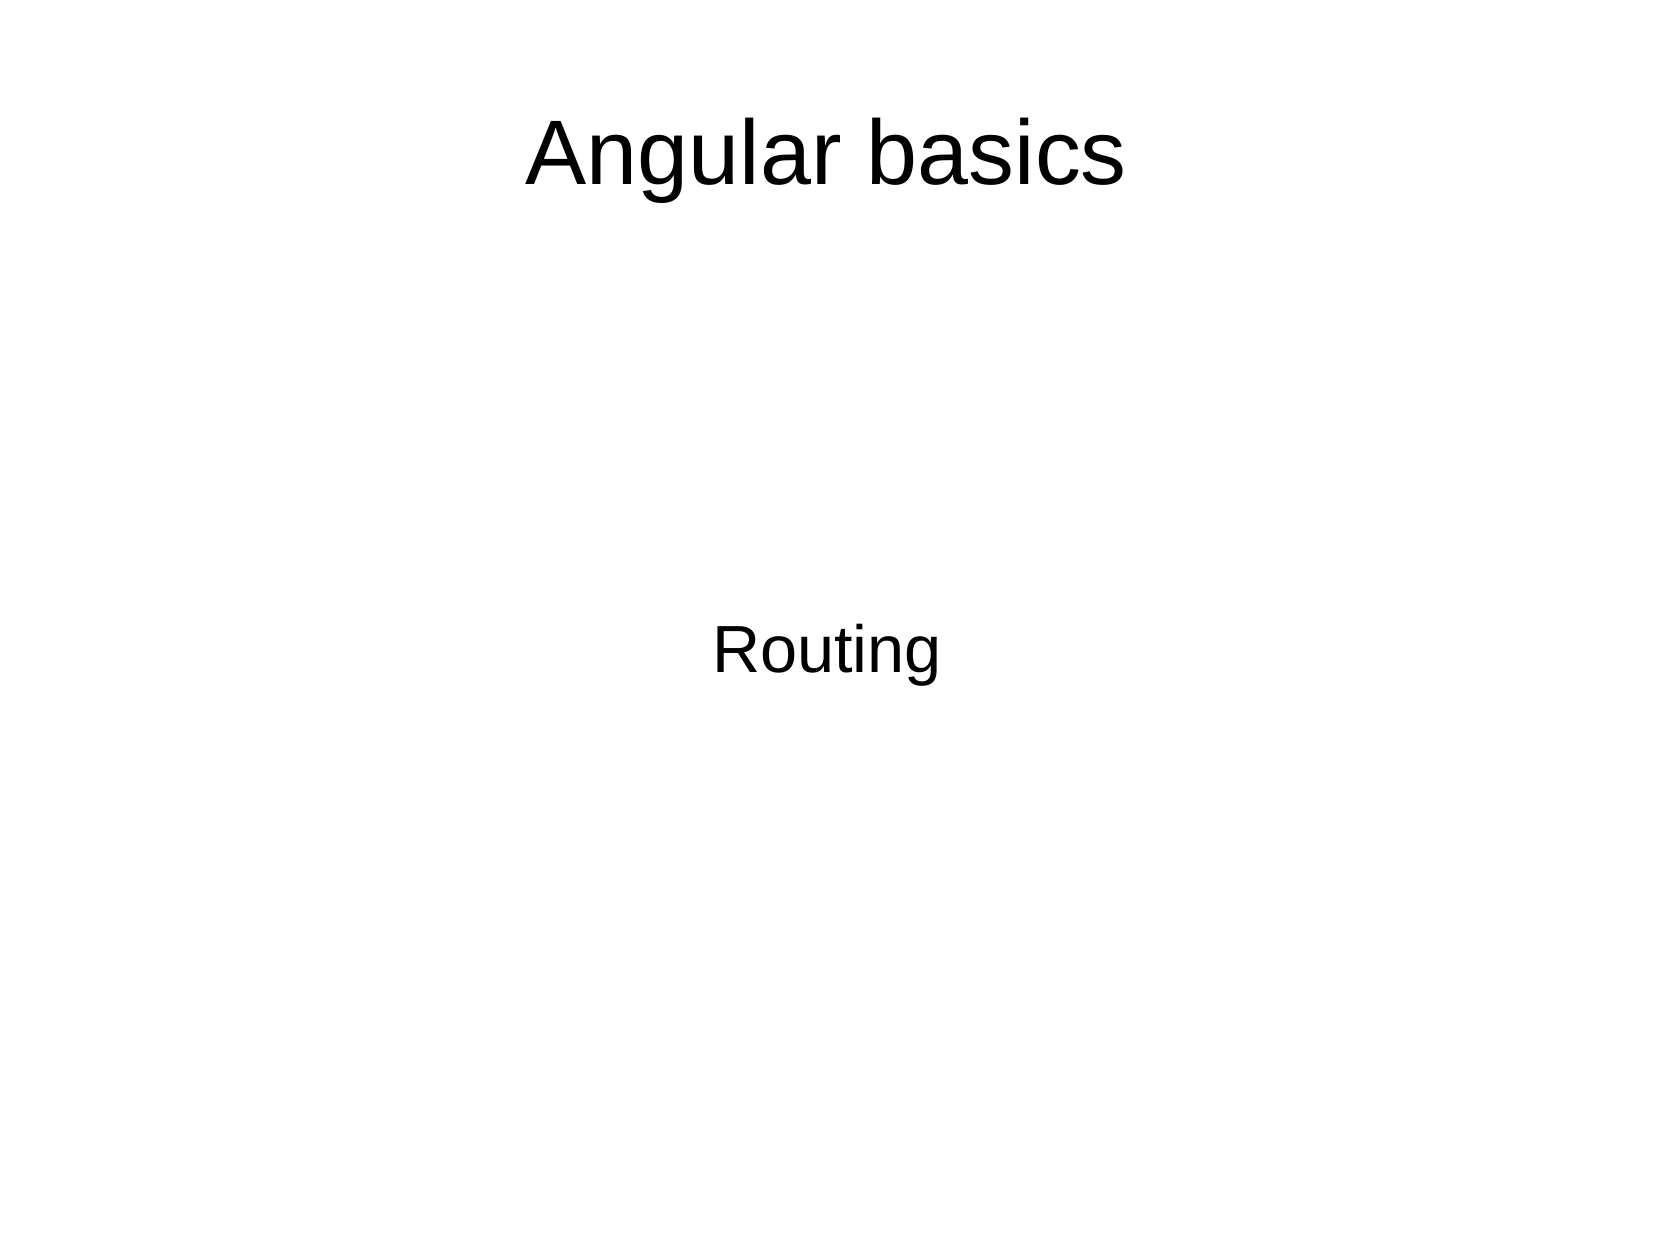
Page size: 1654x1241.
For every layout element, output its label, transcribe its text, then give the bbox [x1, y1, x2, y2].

subtitle Routing [82, 290, 1571, 1010]
title Angular basics [82, 49, 1571, 257]
